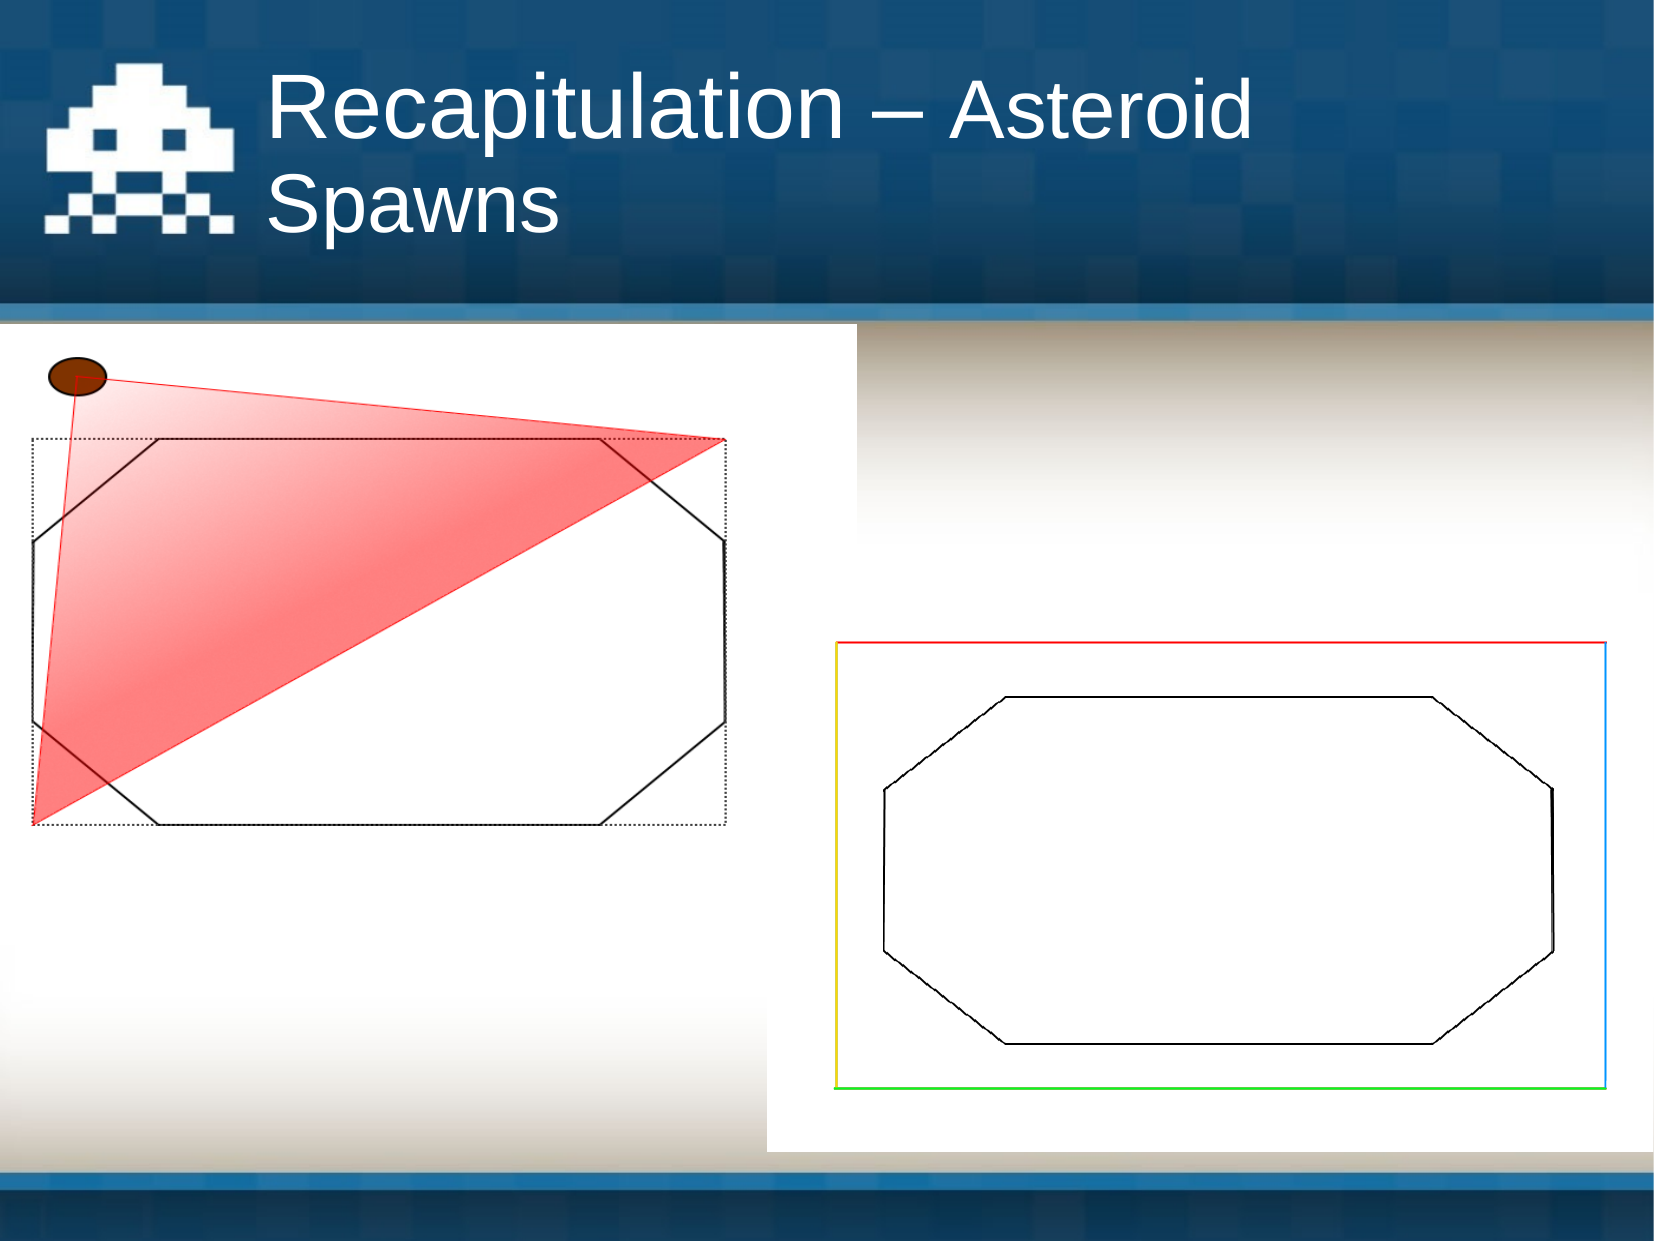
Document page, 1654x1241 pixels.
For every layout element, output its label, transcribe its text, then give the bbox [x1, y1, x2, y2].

title Recapitulation – Asteroid Spawns [265, 49, 1571, 257]
picture [0, 0, 1654, 1241]
